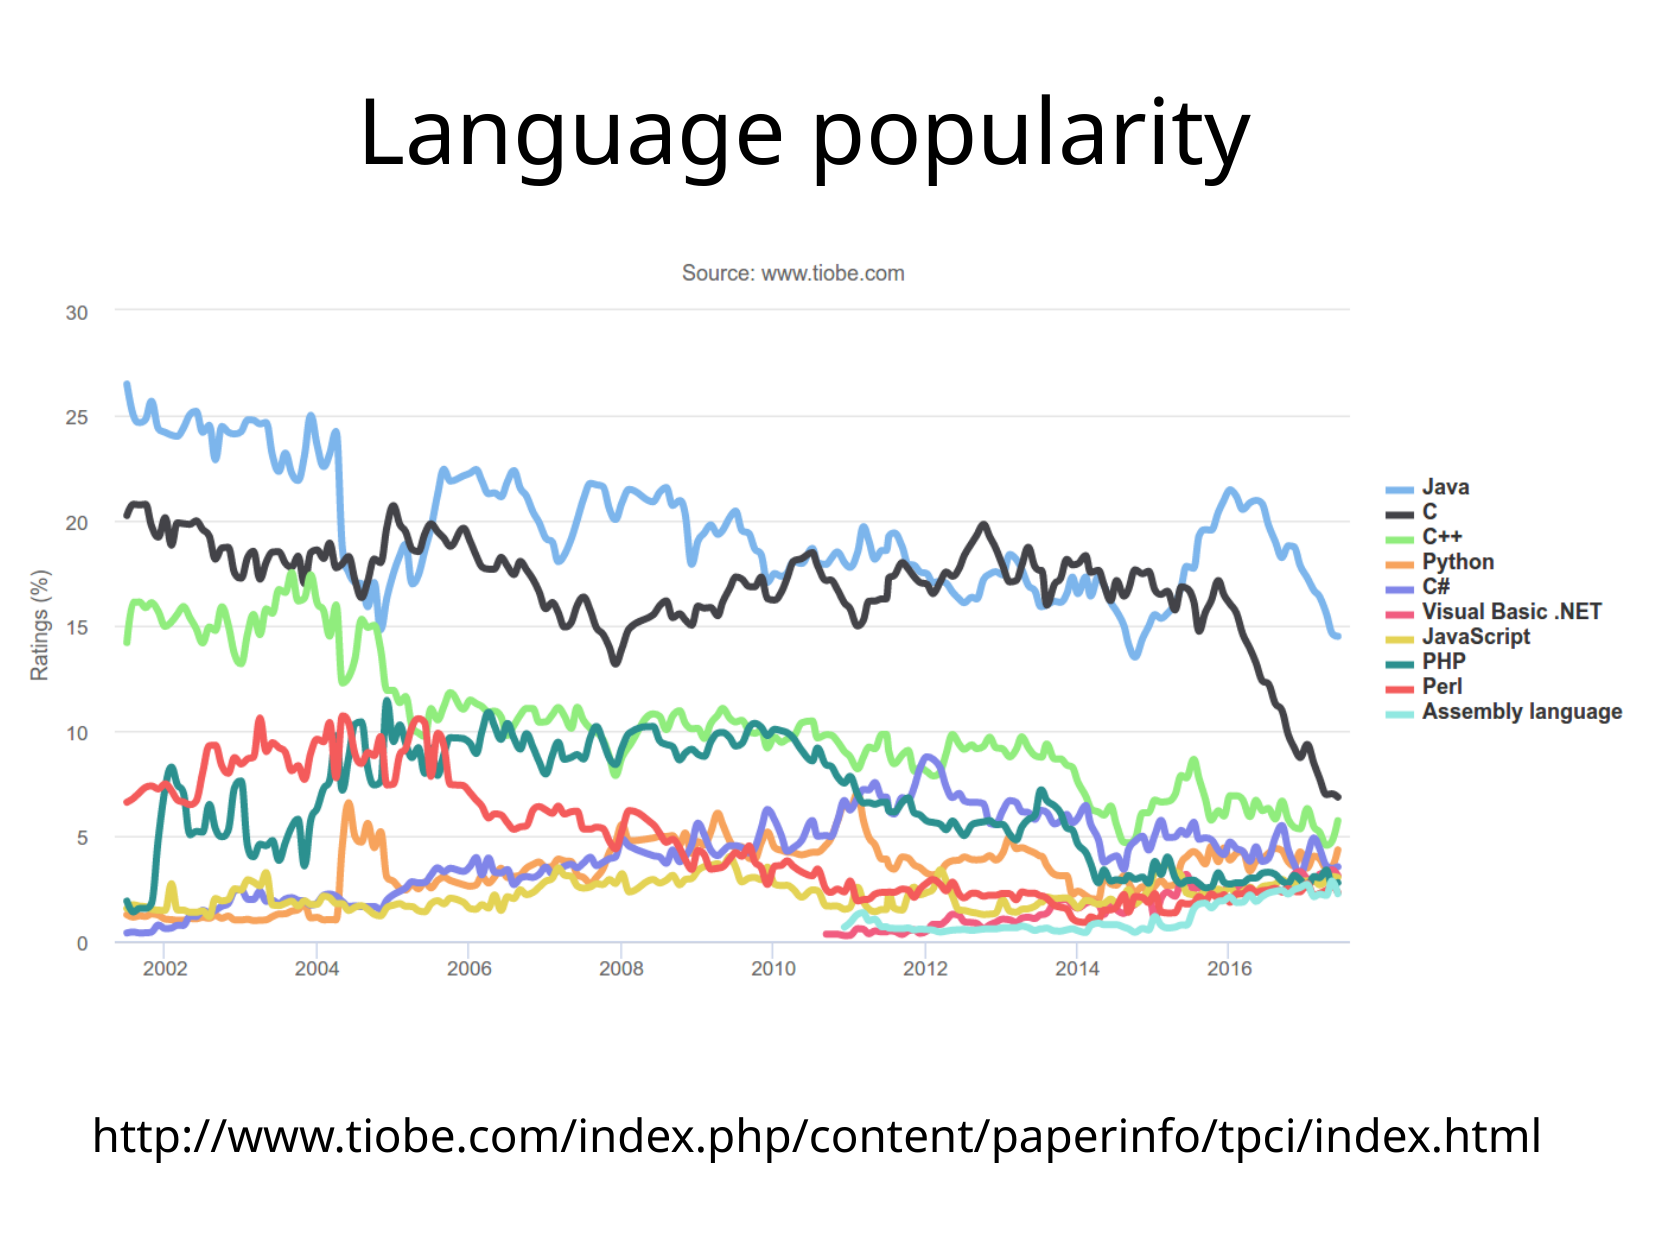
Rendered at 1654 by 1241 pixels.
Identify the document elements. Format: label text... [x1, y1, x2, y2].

title Language popularity [79, 25, 1531, 233]
subtitle http://www.tiobe.com/index.php/content/paperinfo/tpci/index.html [89, 1050, 1546, 1220]
picture [1, 251, 1654, 991]
